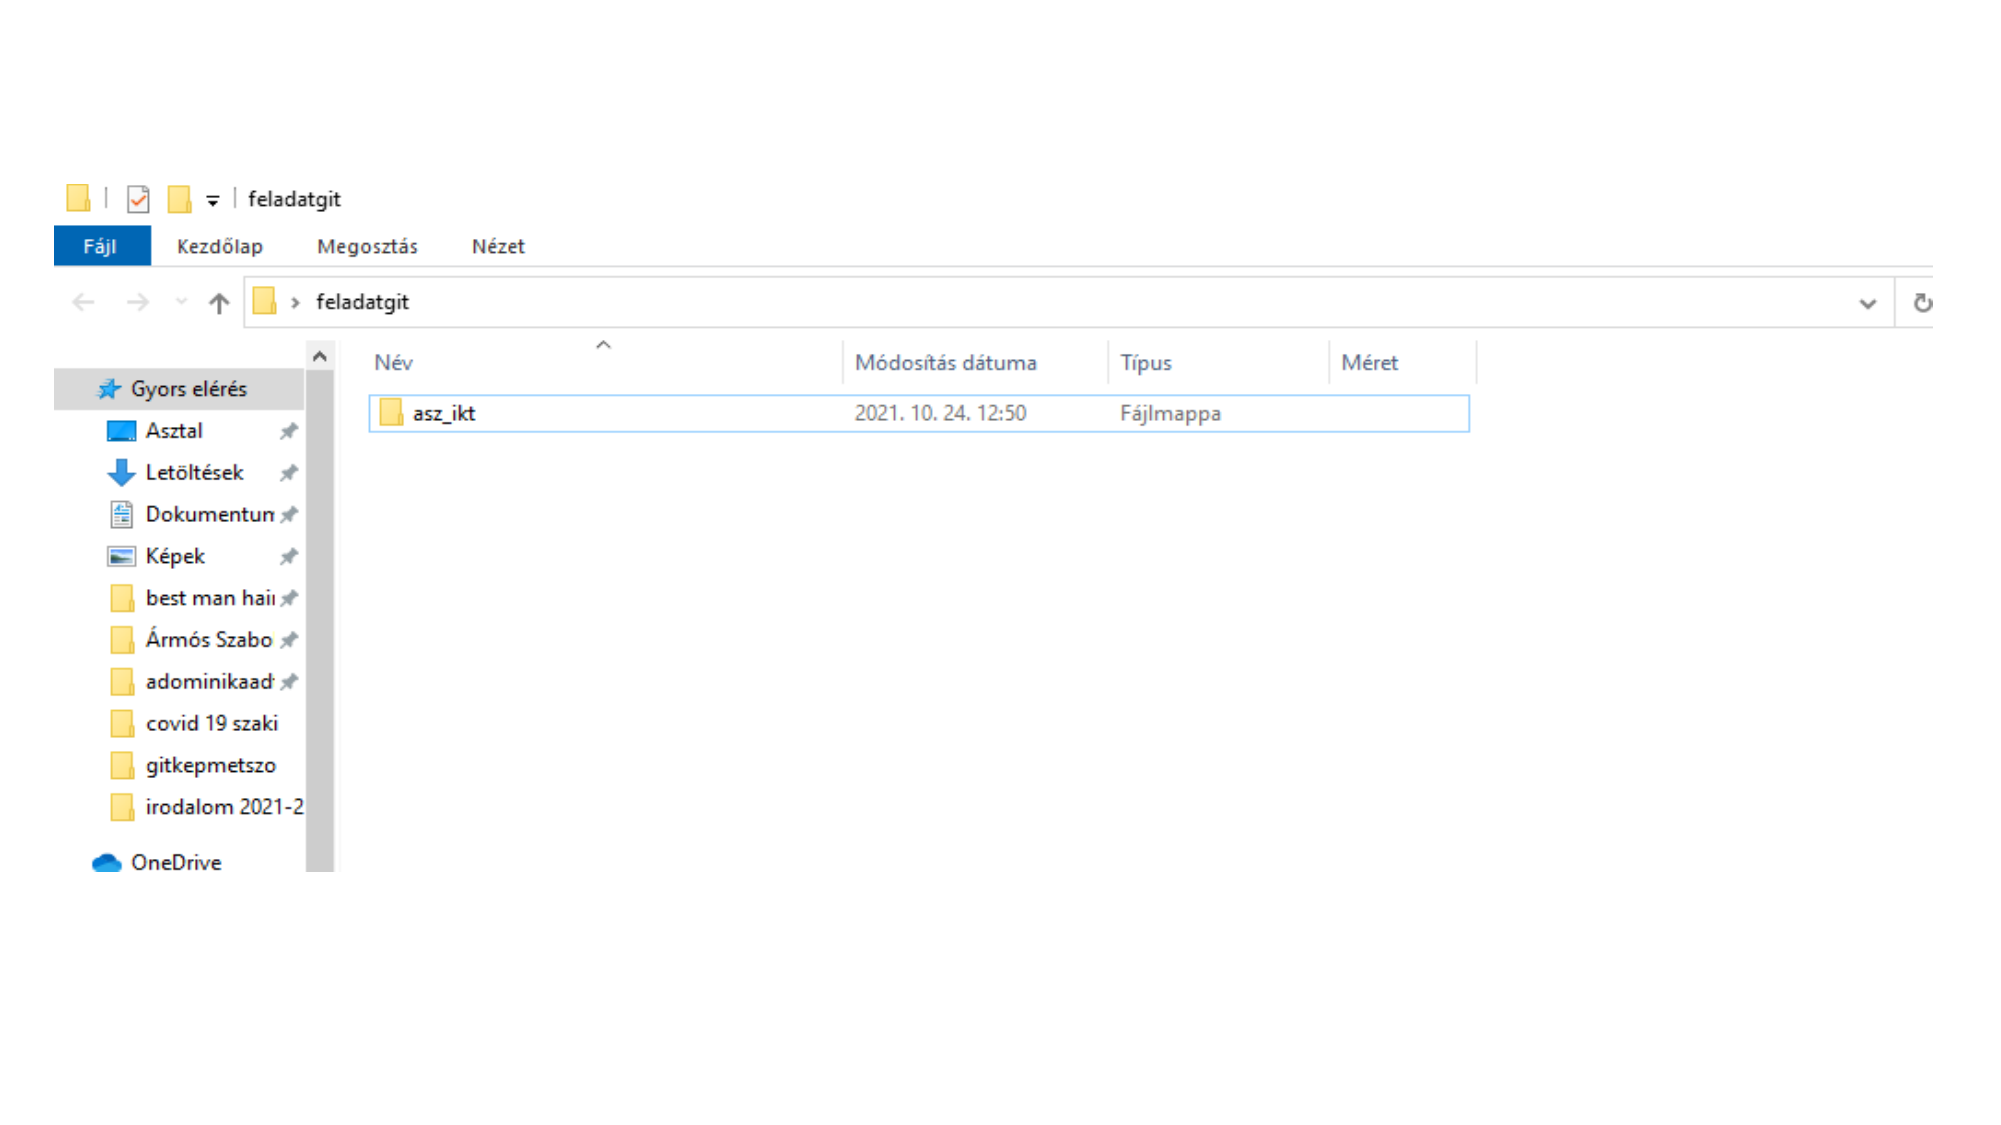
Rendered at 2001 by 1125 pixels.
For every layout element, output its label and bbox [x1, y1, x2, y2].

picture [54, 184, 1933, 872]
